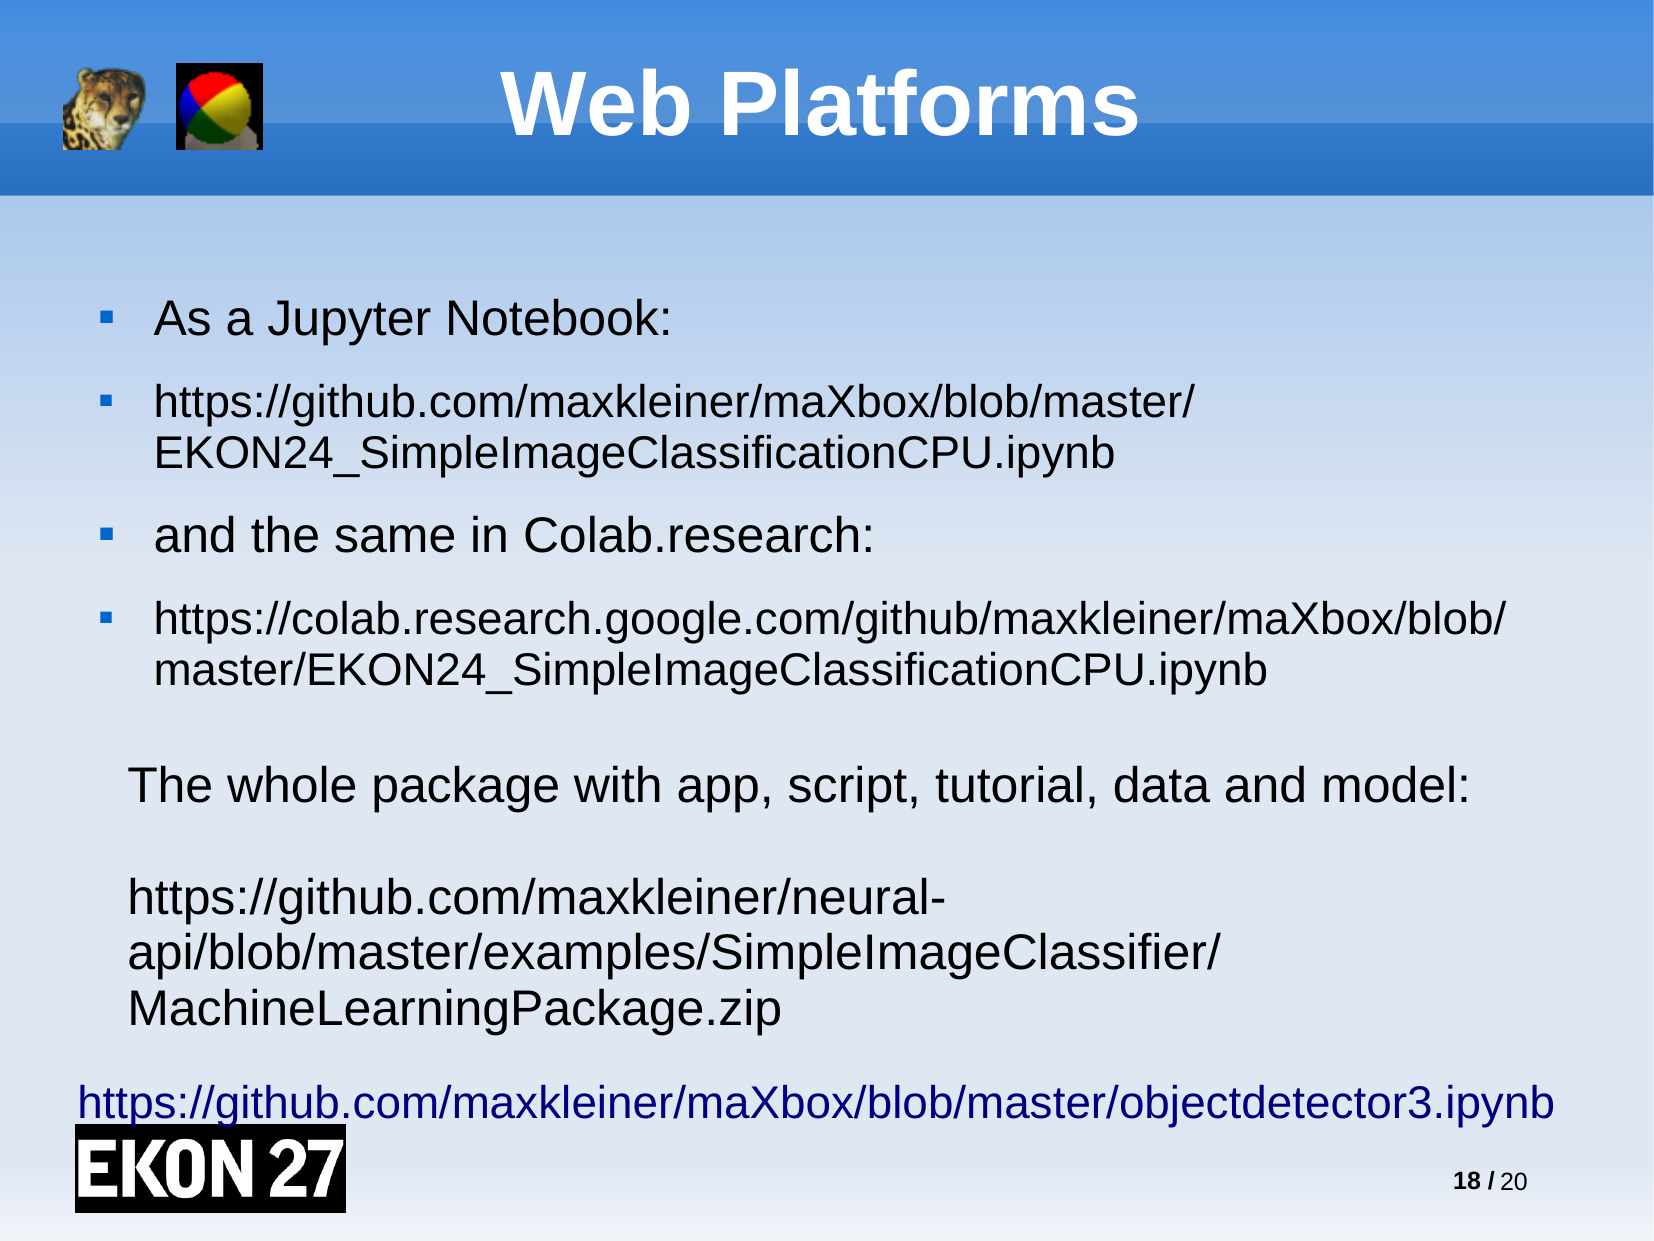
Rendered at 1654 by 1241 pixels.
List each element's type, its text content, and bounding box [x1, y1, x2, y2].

picture [176, 63, 263, 151]
picture [0, 0, 1654, 1241]
text_box The whole package with app, script, tutorial, data and model: https://github.com/maxkleiner/neural- api/blob/master/examples/SimpleImageClassifier/MachineLearningPackage.zip [112, 750, 1576, 1044]
title Web Platforms [76, 0, 1565, 208]
text_box https://github.com/maxkleiner/maXbox/blob/master/objectdetector3.ipynb [62, 1069, 1601, 1163]
list As a Jupyter Notebook: https://github.com/maxkleiner/maXbox/blob/master/EKON24_SimpleImageClassificationCPU.ipynb and the same in Colab.research: https://colab.research.google.com/github/maxkleiner/maXbox/blob/master/EKON24_SimpleImageClassificationCPU.ipynb [82, 290, 1571, 1069]
